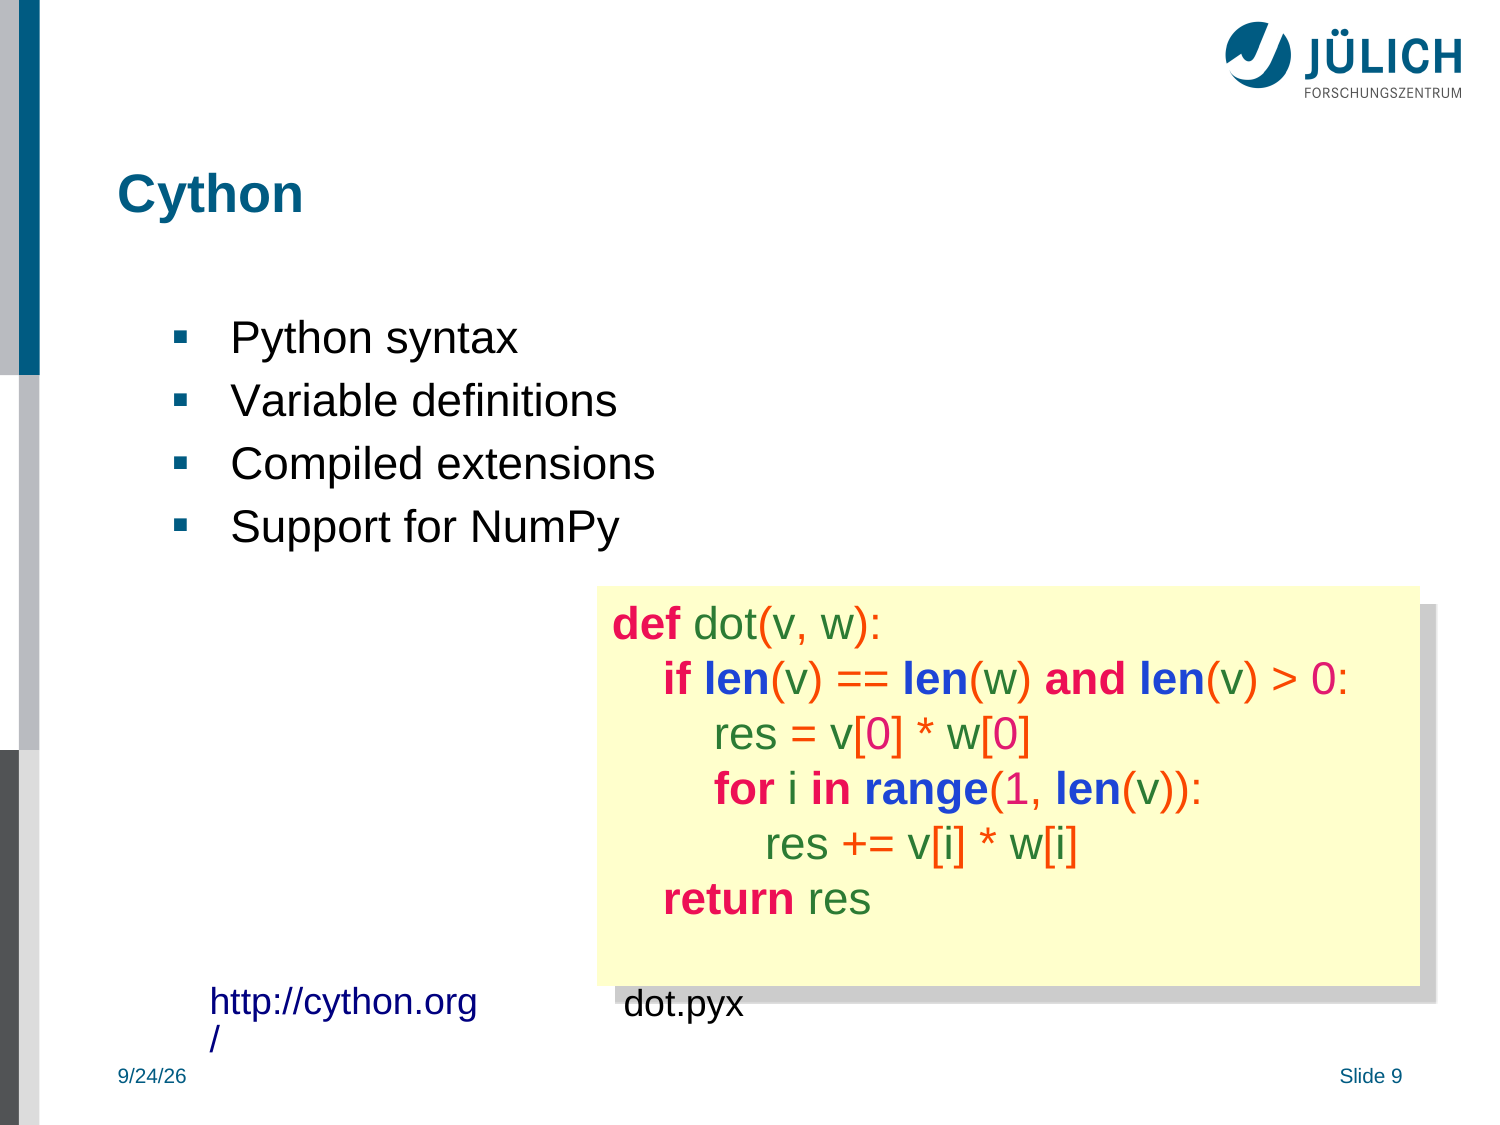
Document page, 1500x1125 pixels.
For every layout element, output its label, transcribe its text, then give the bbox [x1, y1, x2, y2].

title Cython [117, 99, 1393, 288]
picture [1224, 20, 1461, 98]
list Python syntax Variable definitions Compiled extensions Support for NumPy [117, 312, 1393, 988]
text_box def dot(v, w): if len(v) == len(w) and len(v) > 0: res = v[0] * w[0] for i in range(1, len(v)): res += v[i] * w[i] return res [597, 586, 1420, 986]
text_box dot.pyx [608, 971, 760, 1032]
text_box http://cython.org/ [194, 969, 504, 1030]
